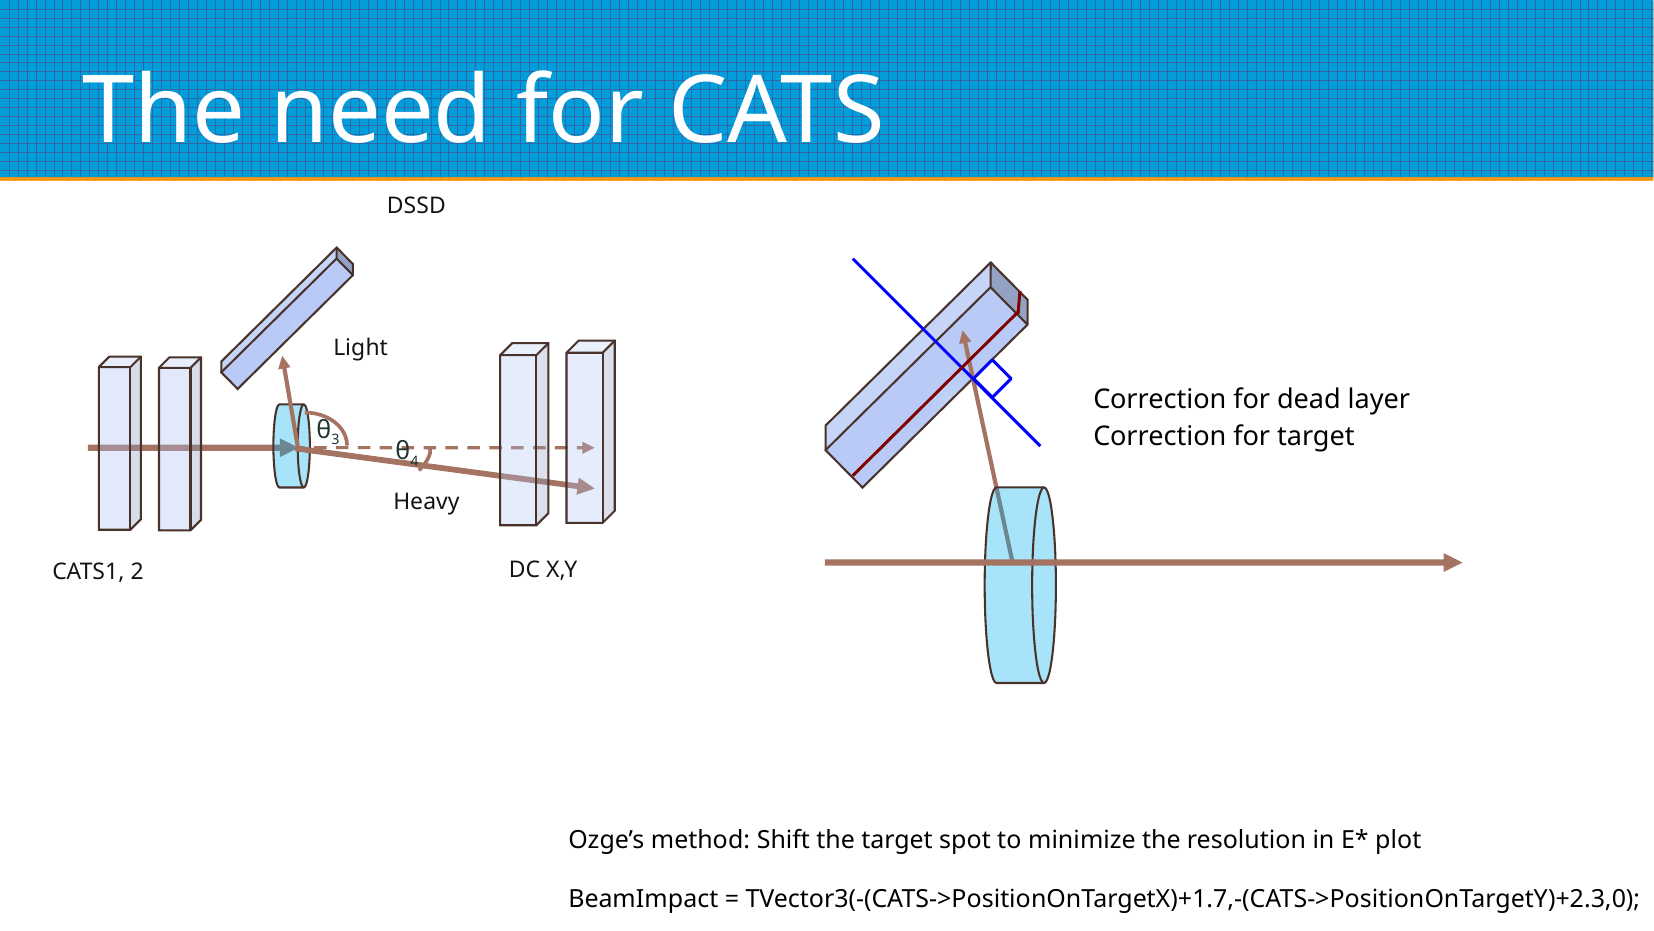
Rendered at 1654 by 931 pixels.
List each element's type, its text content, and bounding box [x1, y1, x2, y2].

text_box [500, 344, 549, 526]
text_box [293, 404, 305, 446]
text_box DSSD [372, 183, 503, 226]
text_box CATS1, 2 [37, 549, 213, 592]
text_box [99, 358, 141, 530]
text_box [972, 294, 1028, 374]
text_box [567, 342, 615, 523]
text_box [273, 404, 310, 488]
text_box [159, 358, 202, 531]
text_box Correction for dead layer Correction for target [1087, 337, 1426, 497]
text_box θ3 [301, 405, 365, 455]
text_box Ozge’s method: Shift the target spot to minimize the resolution in E* plot BeamImpact = TVector3(-(CATS->PositionOnTargetX)+1.7,-(CATS->PositionOnTargetY)+2.3,0); [562, 811, 1651, 925]
text_box Light [318, 325, 449, 368]
text_box [985, 487, 1056, 559]
text_box DC X,Y [494, 546, 625, 590]
title The need for CATS [82, 14, 1571, 171]
text_box [826, 344, 971, 488]
text_box Heavy [378, 478, 500, 522]
text_box [984, 566, 1056, 684]
text_box [938, 262, 1018, 364]
text_box [221, 247, 353, 389]
text_box θ4 [380, 427, 444, 477]
